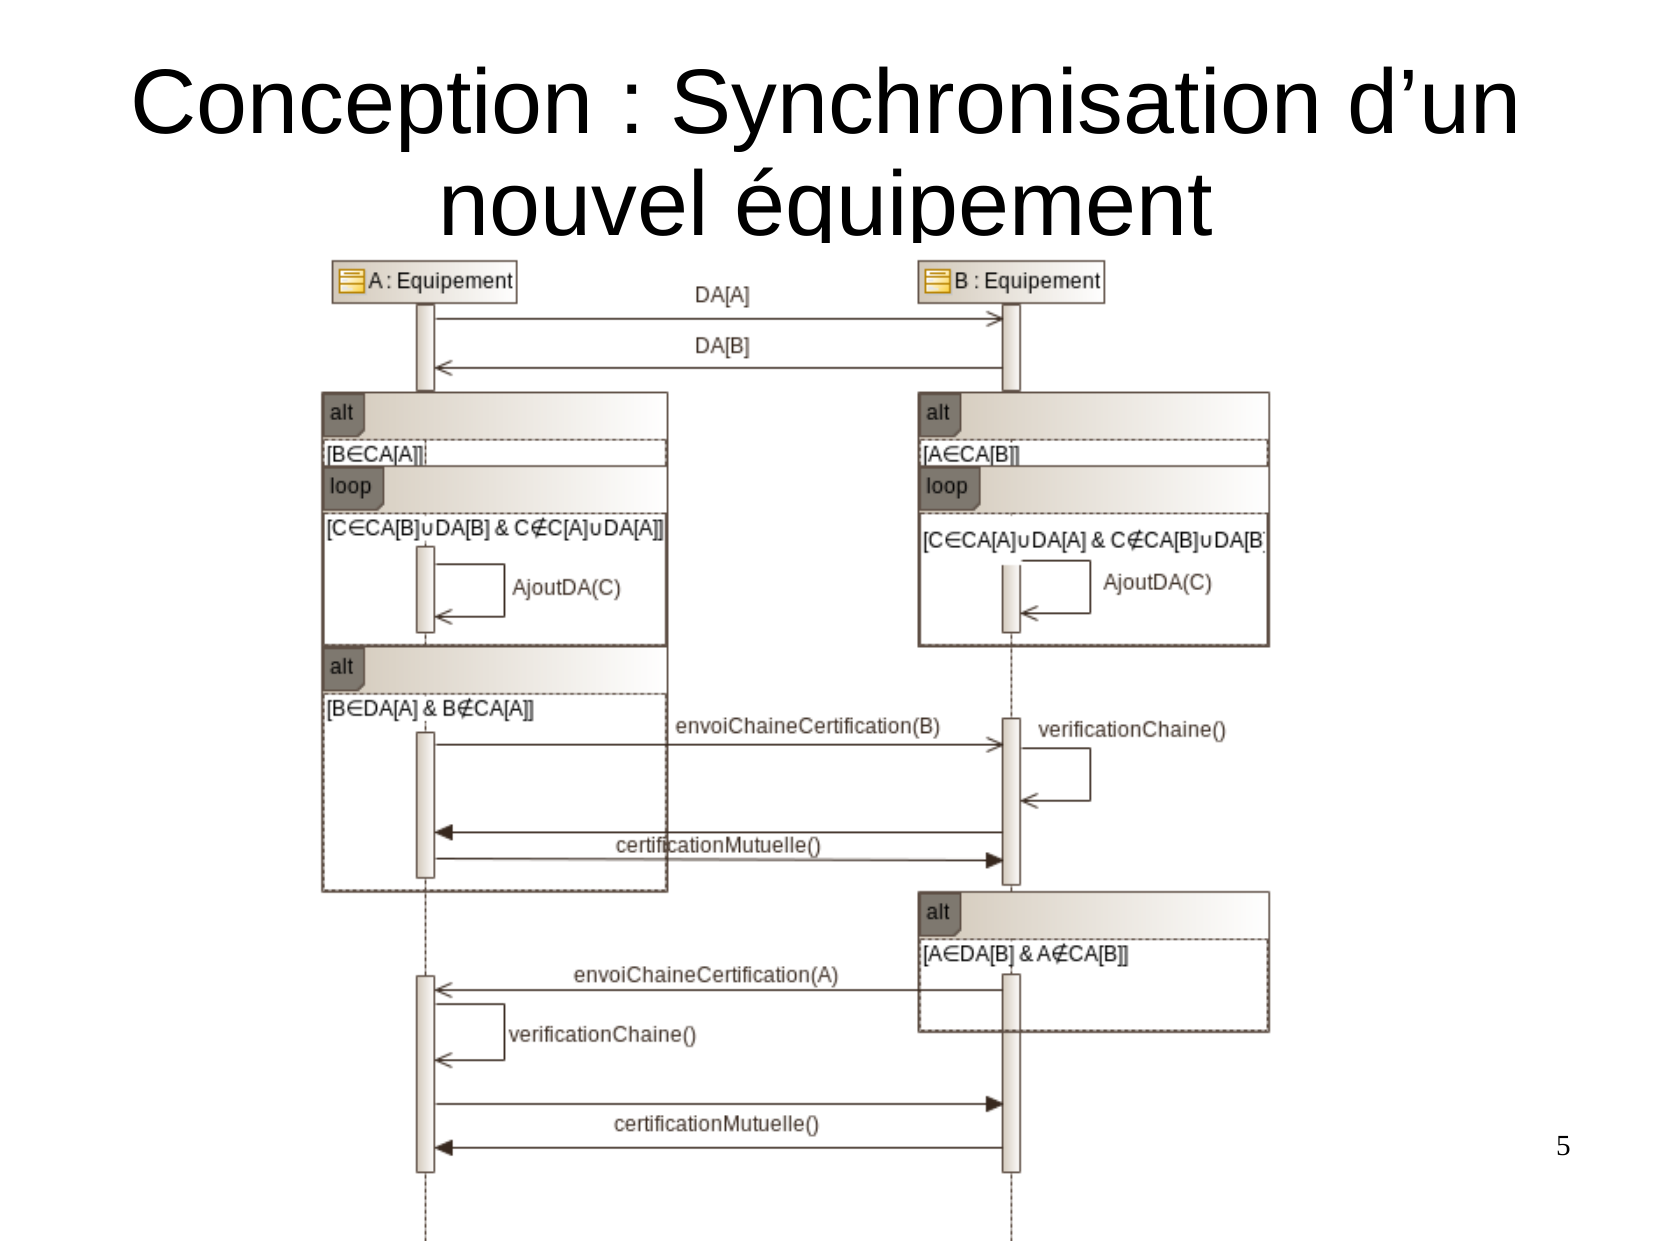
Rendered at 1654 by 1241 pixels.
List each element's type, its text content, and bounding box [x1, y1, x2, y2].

picture [304, 243, 1288, 1241]
title Conception : Synchronisation d’un nouvel équipement [82, 49, 1571, 257]
